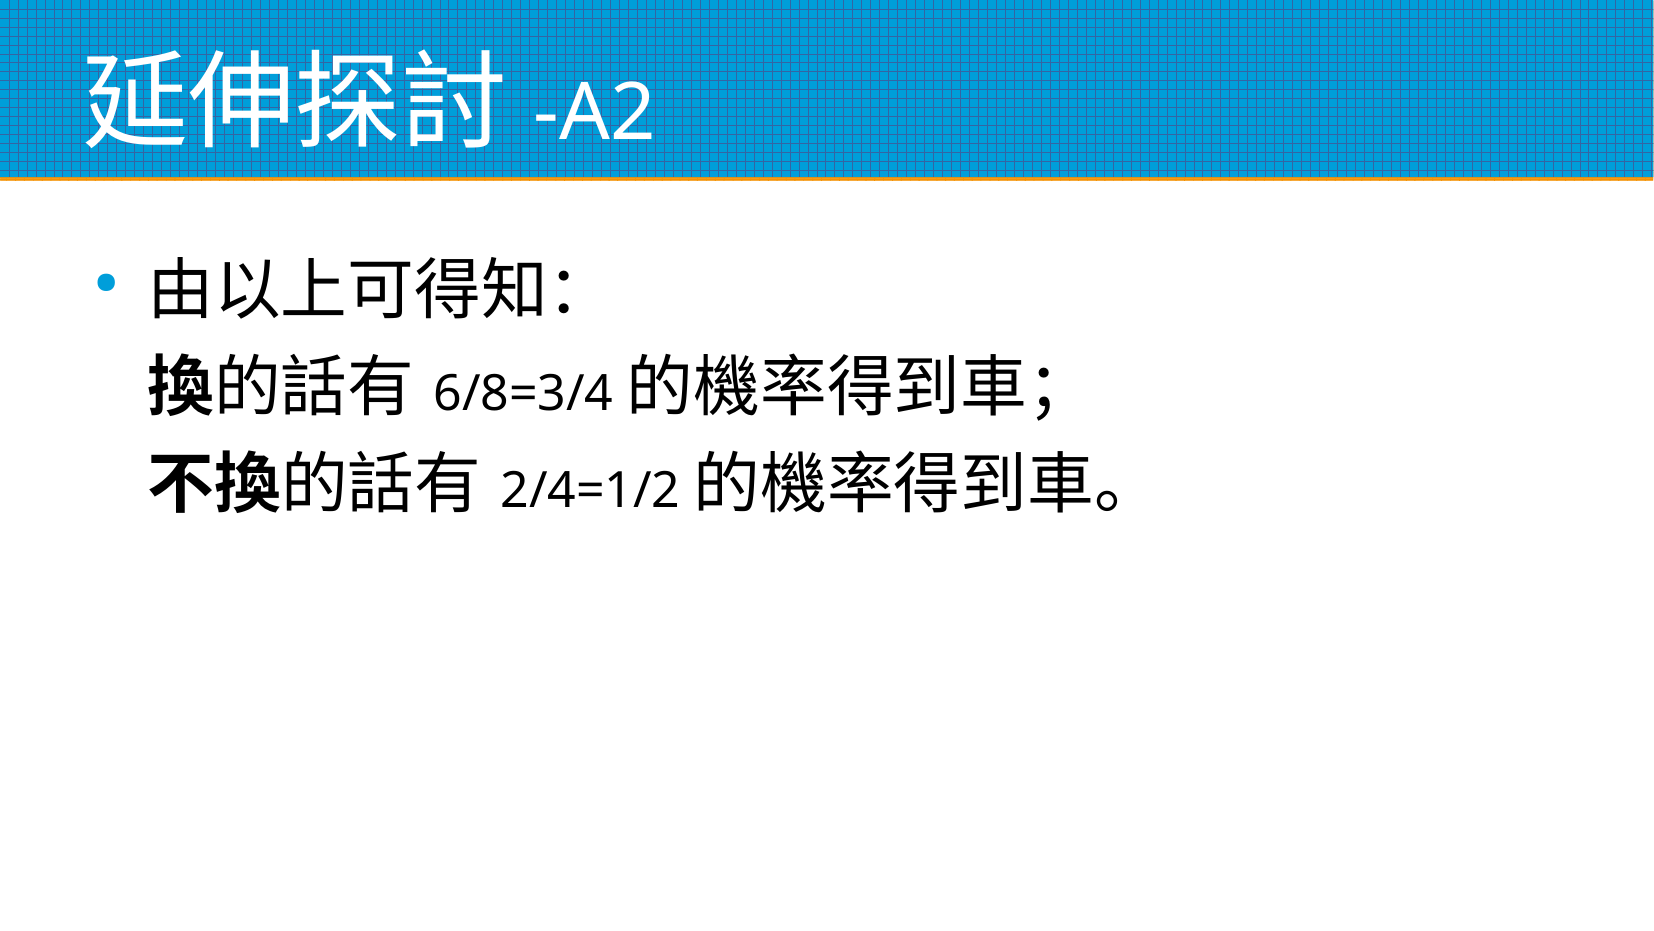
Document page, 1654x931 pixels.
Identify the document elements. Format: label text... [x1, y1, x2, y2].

title 延伸探討-A2 [82, 14, 1571, 171]
list 由以上可得知： 換的話有6/8=3/4的機率得到車； 不換的話有2/4=1/2的機率得到車。 [76, 236, 1557, 811]
